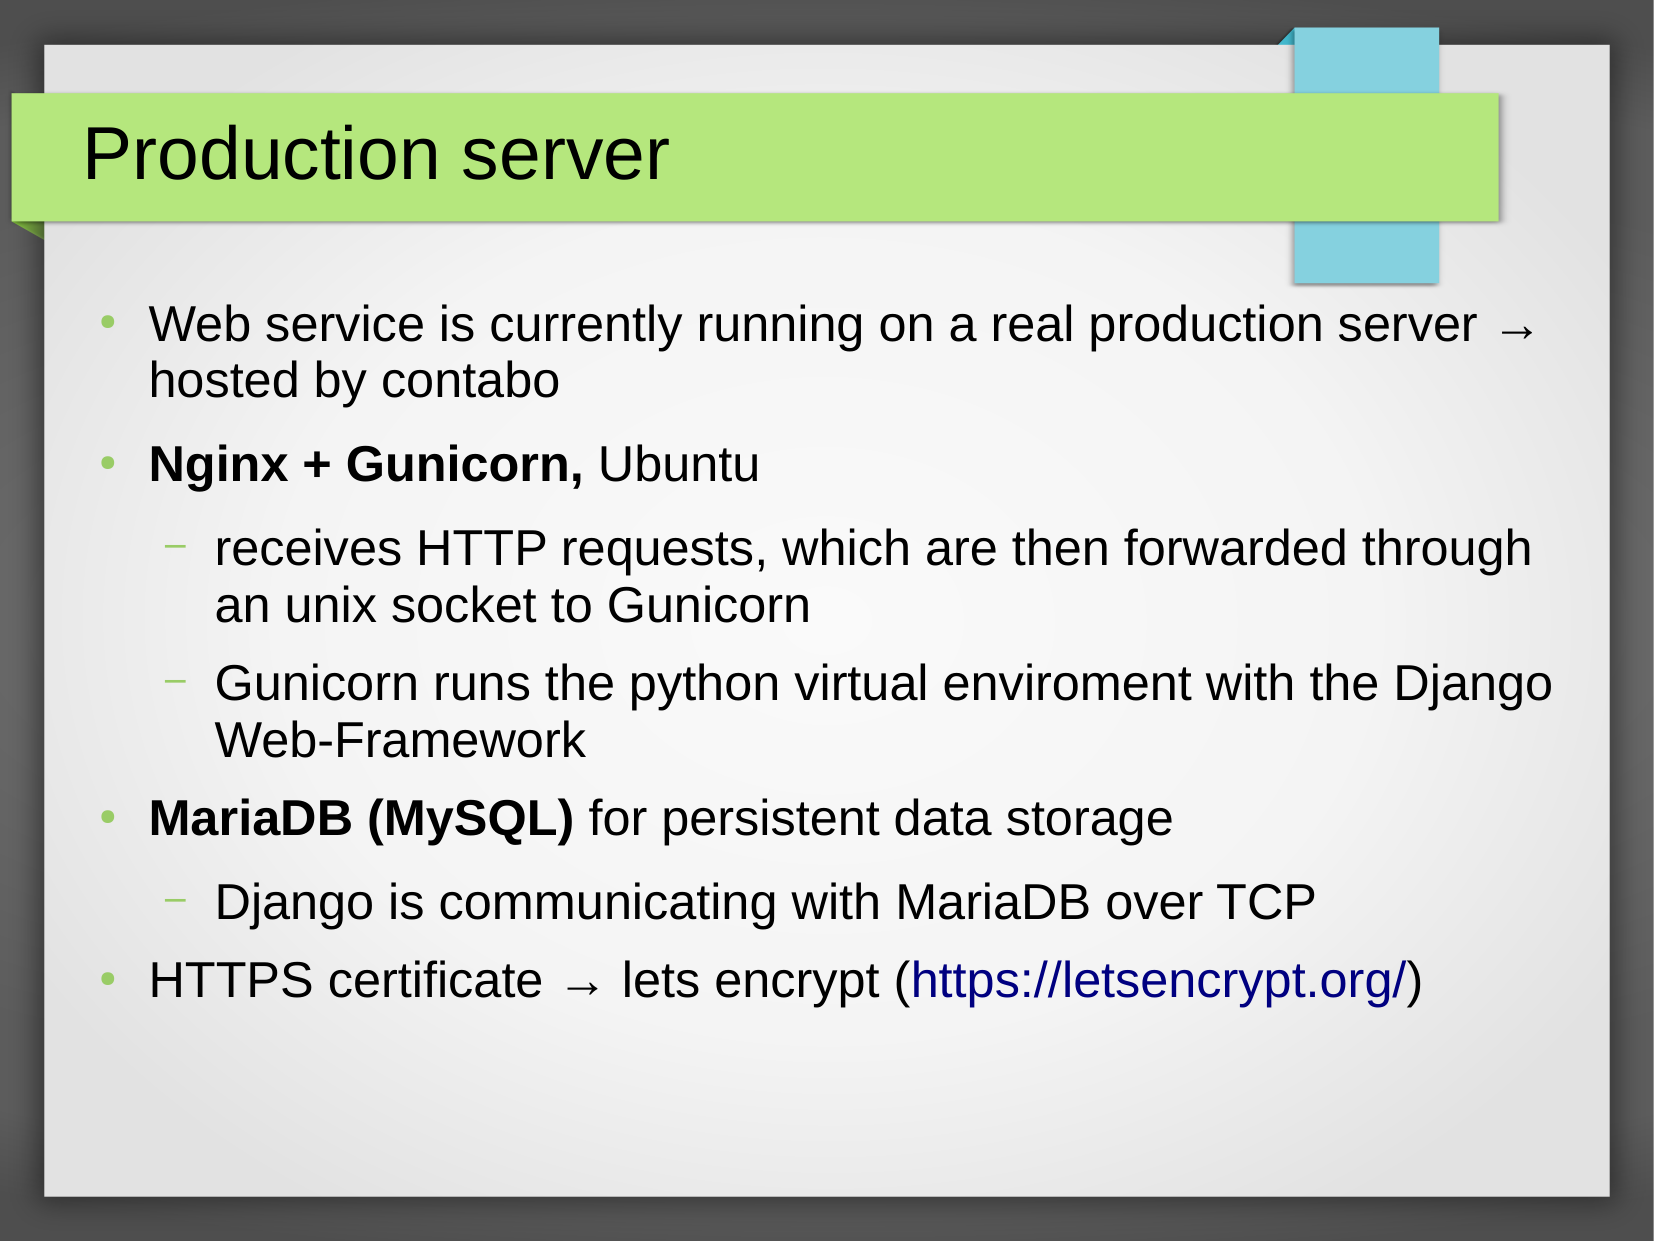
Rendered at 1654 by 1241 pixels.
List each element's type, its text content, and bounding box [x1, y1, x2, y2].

picture [0, 0, 1654, 1241]
title Production server [82, 94, 1264, 213]
list Web service is currently running on a real production server → hosted by contabo Nginx + Gunicorn, Ubuntu receives HTTP requests, which are then forwarded through an unix socket to Gunicorn Gunicorn runs the python virtual enviroment with the Django Web-Framework MariaDB (MySQL) for persistent data storage Django is communicating with MariaDB over TCP HTTPS certificate → lets encrypt (https://letsencrypt.org/) [82, 295, 1571, 1015]
